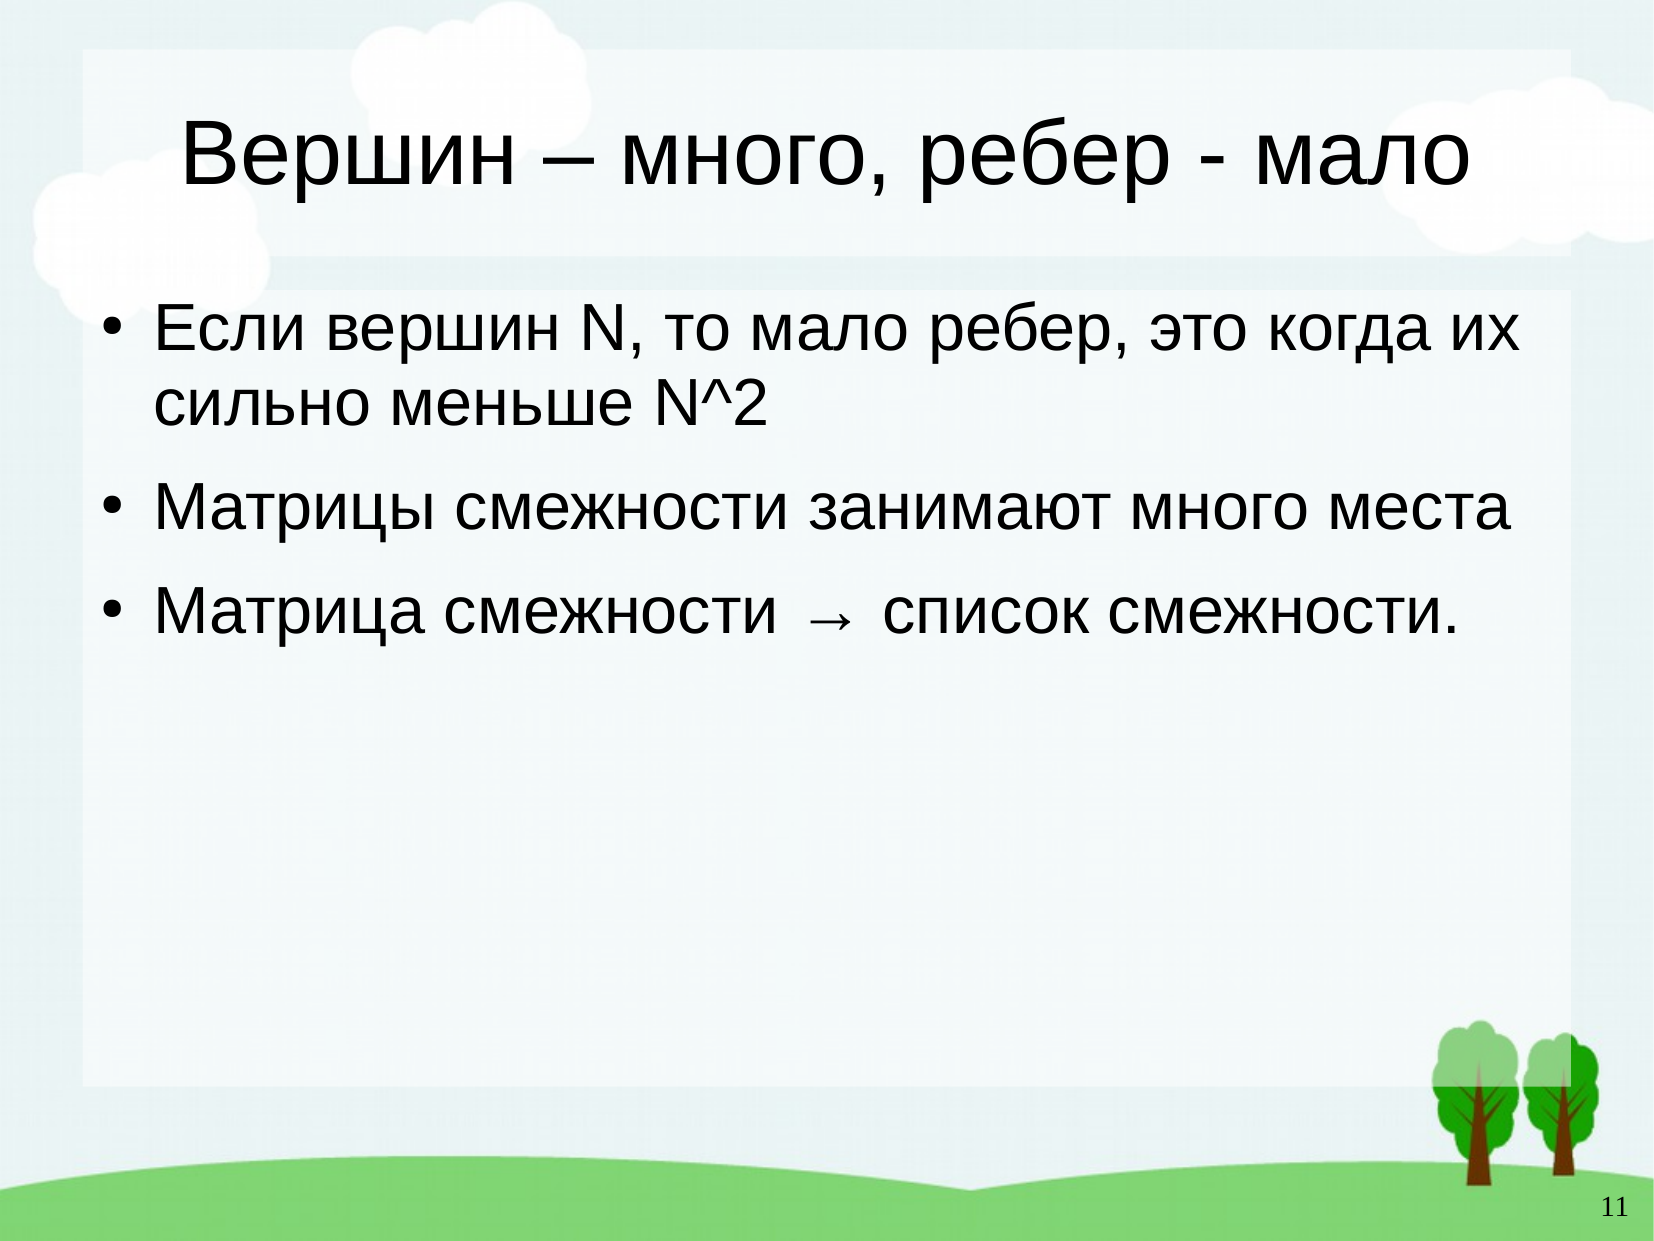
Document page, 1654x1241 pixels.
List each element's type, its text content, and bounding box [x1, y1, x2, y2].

list Если вершин N, то мало ребер, это когда их сильно меньше N^2 Матрицы смежности занимают много места Матрица смежности → список смежности. [82, 290, 1571, 1087]
picture [0, 0, 1654, 1241]
title Вершин – много, ребер - мало [82, 49, 1571, 257]
